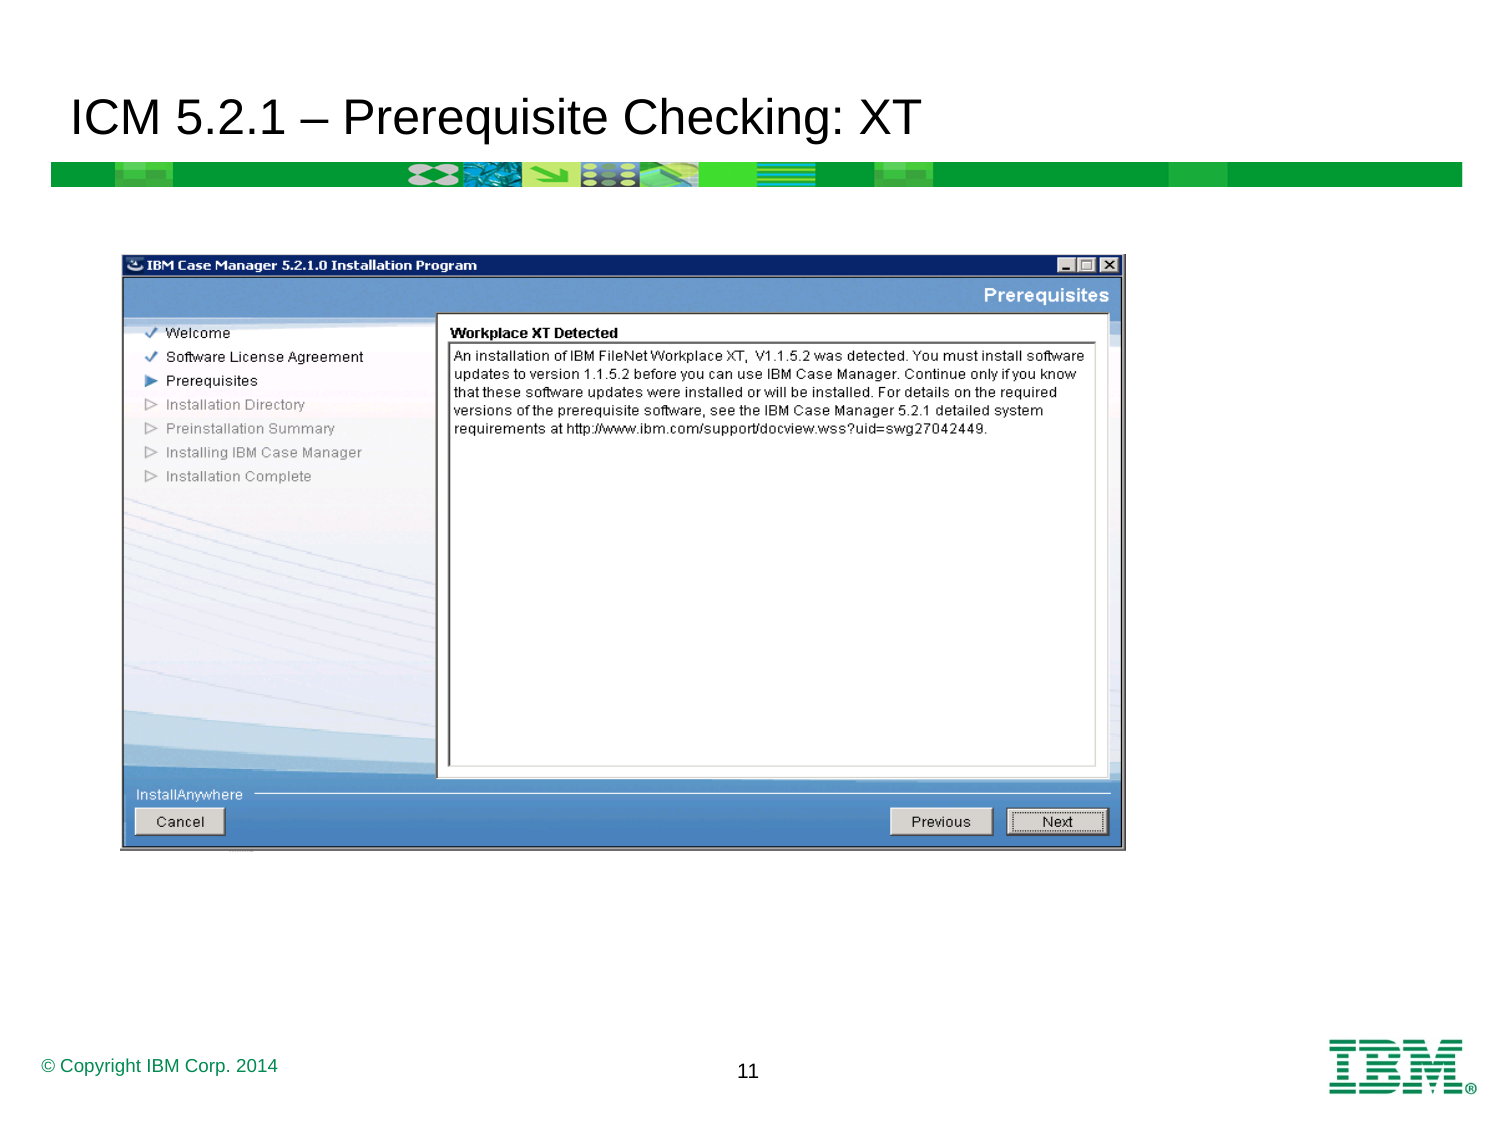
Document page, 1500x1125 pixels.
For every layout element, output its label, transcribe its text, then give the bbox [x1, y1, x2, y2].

picture [50, 161, 1463, 189]
picture [1327, 1037, 1479, 1096]
title ICM 5.2.1 – Prerequisite Checking: XT [37, 45, 1388, 188]
picture [120, 254, 1126, 852]
